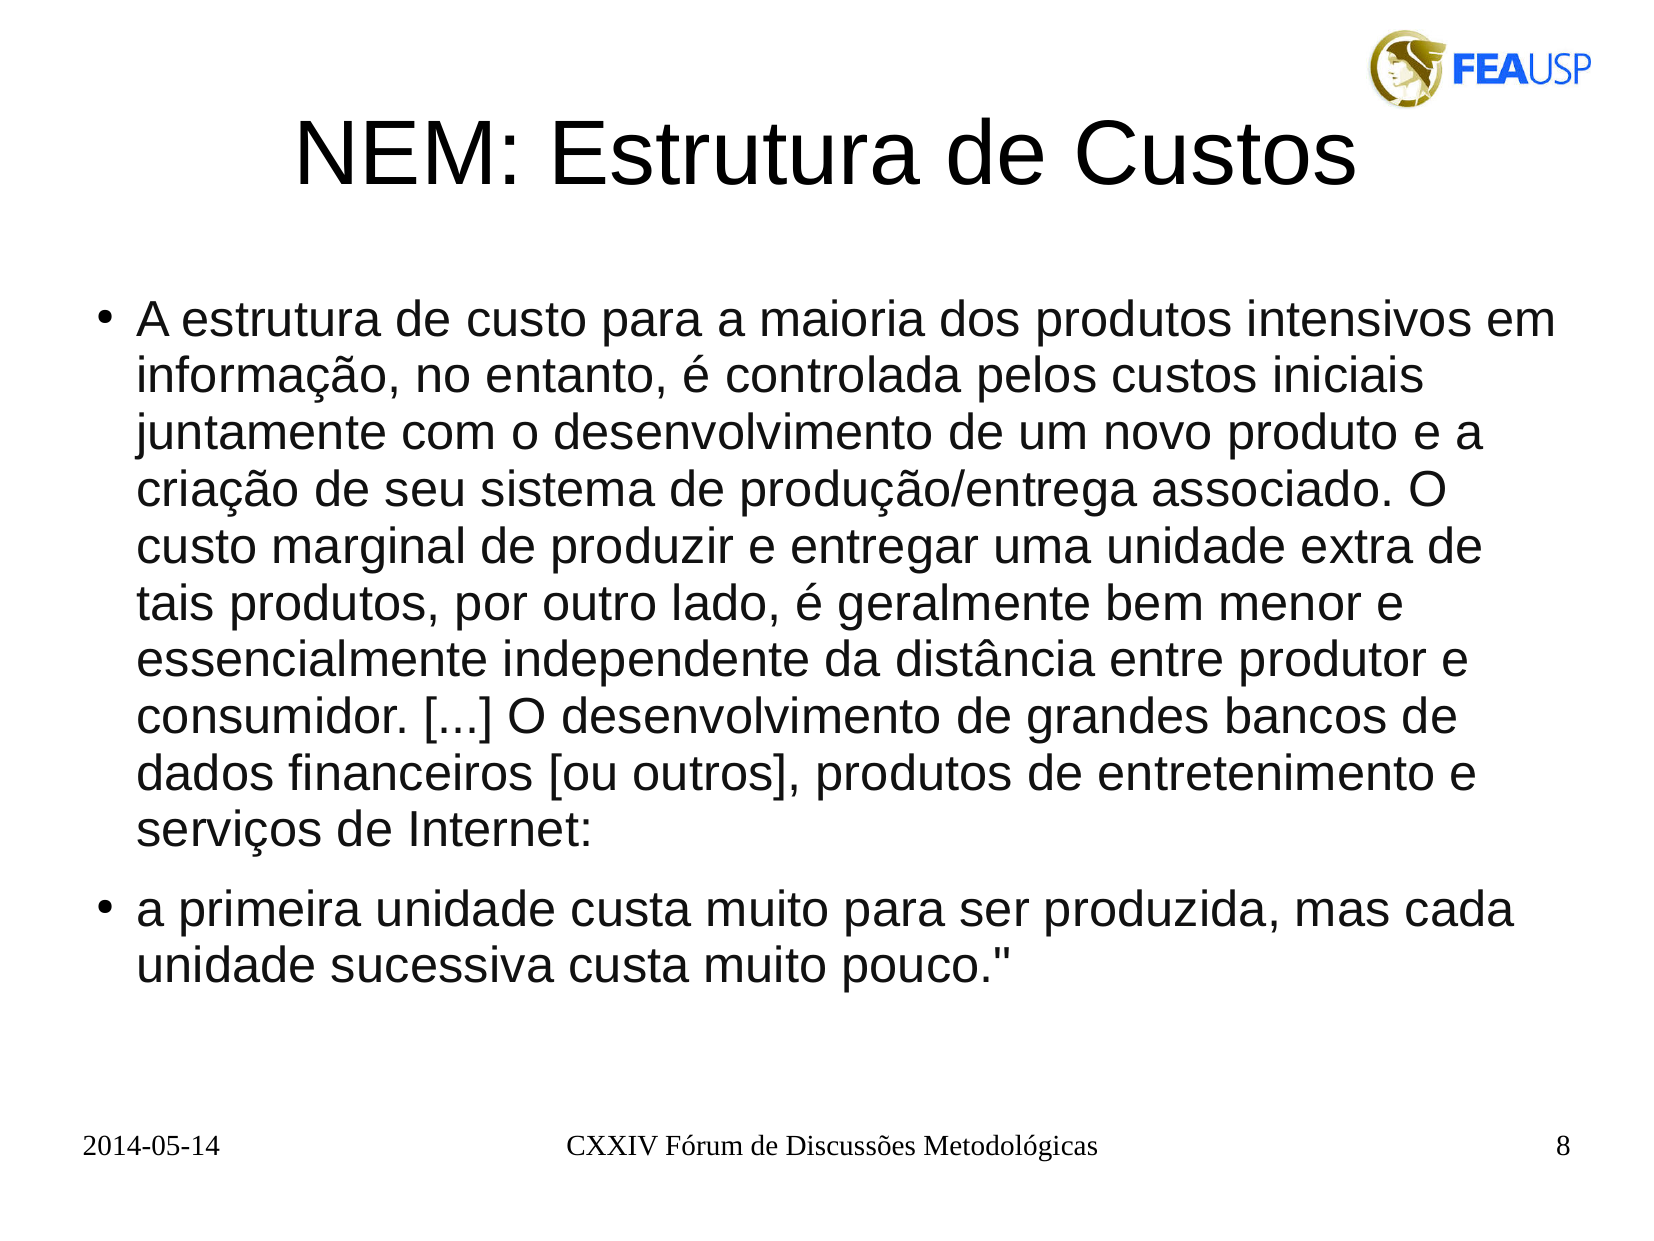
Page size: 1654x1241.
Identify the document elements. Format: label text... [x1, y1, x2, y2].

list A estrutura de custo para a maioria dos produtos intensivos em informação, no entanto, é controlada pelos custos iniciais juntamente com o desenvolvimento de um novo produto e a criação de seu sistema de produção/entrega associado. O custo marginal de produzir e entregar uma unidade extra de tais produtos, por outro lado, é geralmente bem menor e essencialmente independente da distância entre produtor e consumidor. [...] O desenvolvimento de grandes bancos de dados financeiros [ou outros], produtos de entretenimento e serviços de Internet: a primeira unidade custa muito para ser produzida, mas cada unidade sucessiva custa muito pouco." [82, 290, 1571, 1010]
picture [1366, 29, 1591, 110]
title NEM: Estrutura de Custos [82, 49, 1571, 257]
